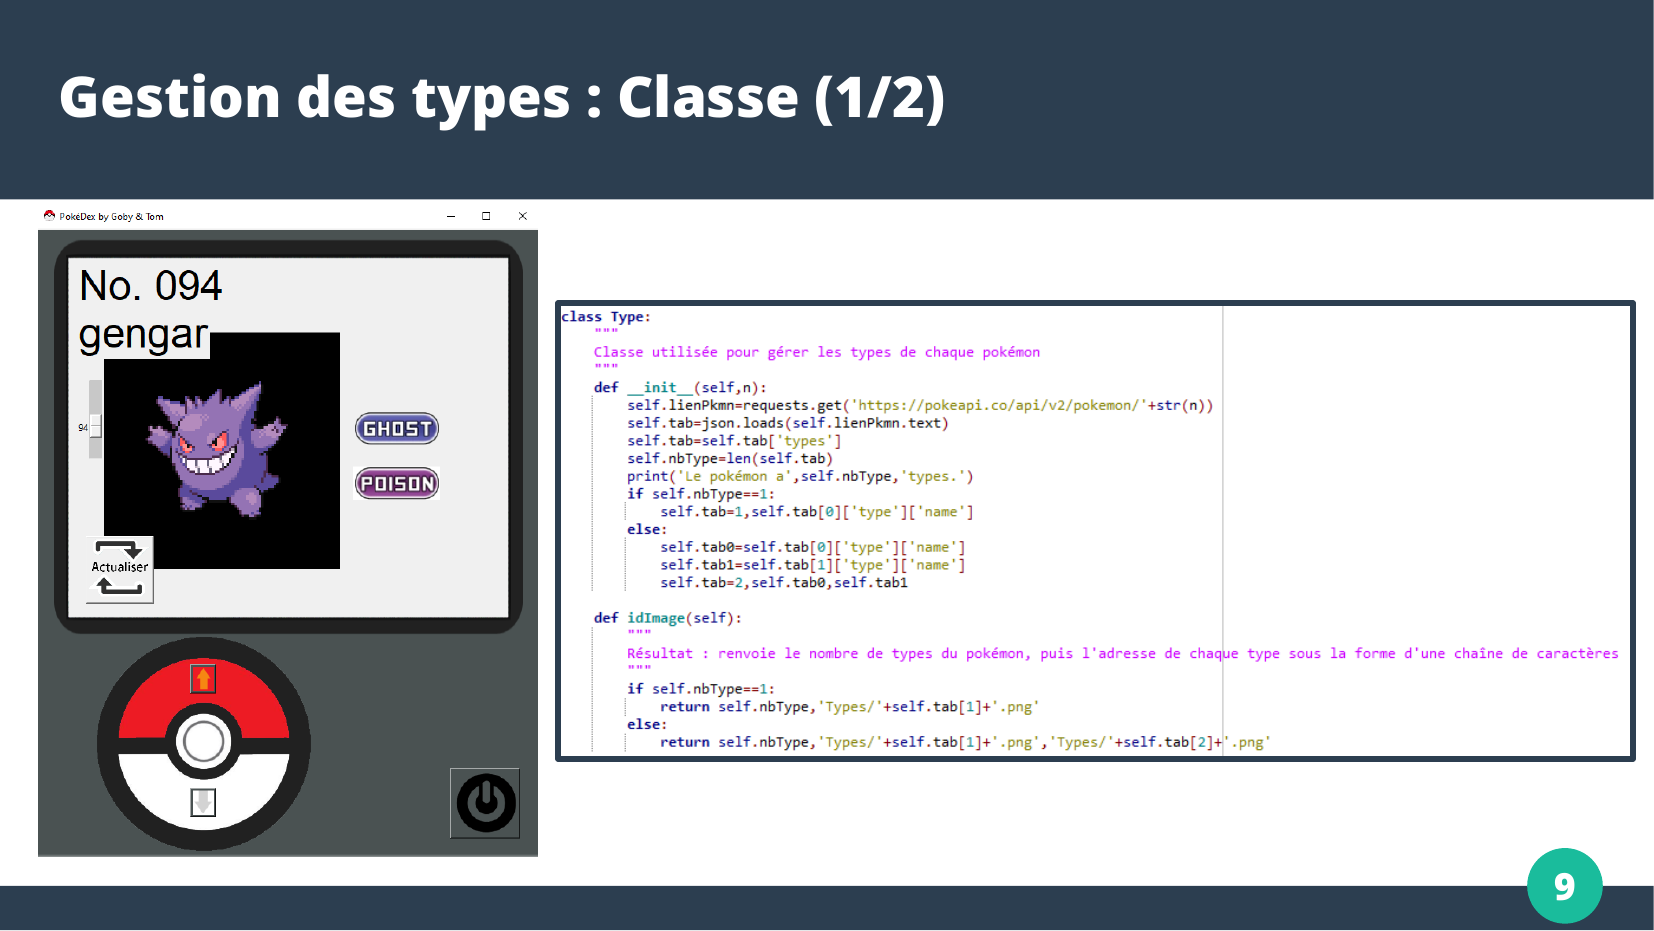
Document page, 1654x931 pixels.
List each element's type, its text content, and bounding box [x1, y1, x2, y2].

title Gestion des types : Classe (1/2) [59, 37, 1595, 155]
picture [38, 206, 538, 857]
picture [561, 306, 1630, 756]
